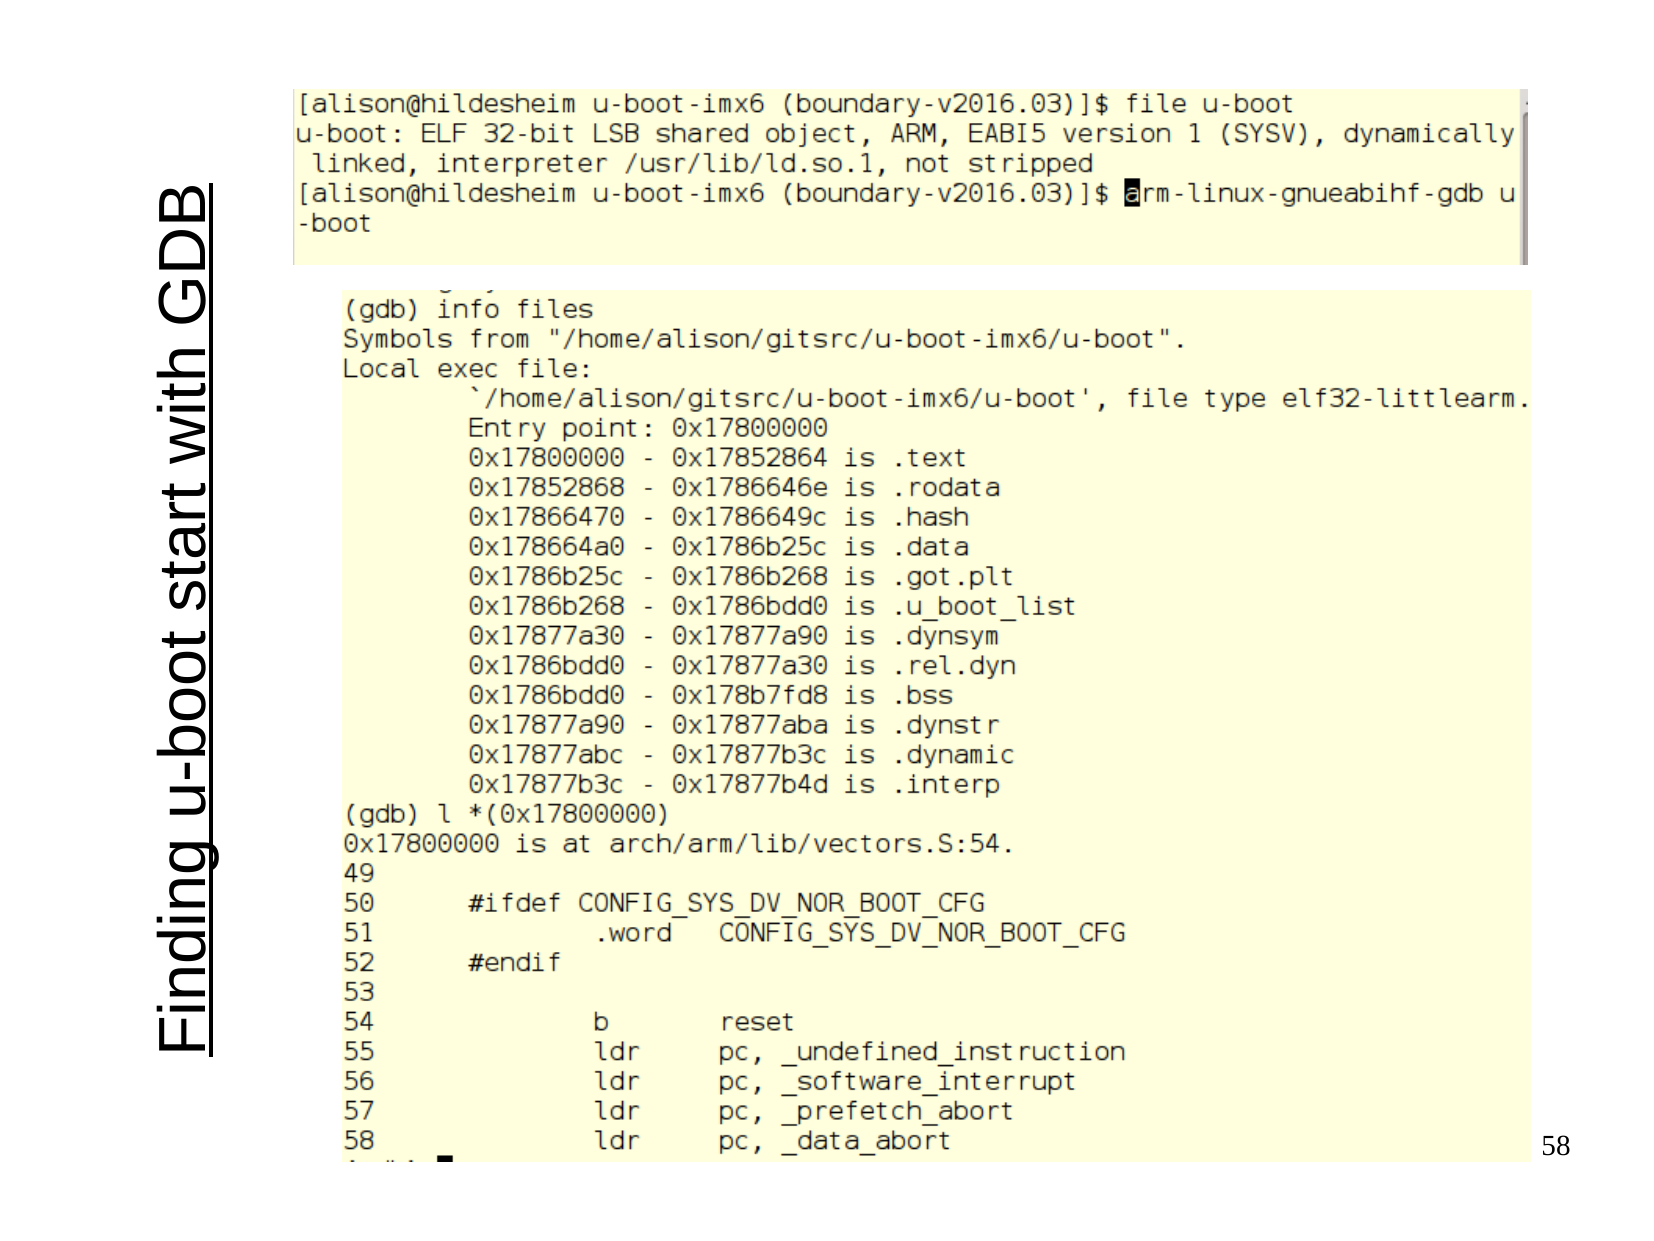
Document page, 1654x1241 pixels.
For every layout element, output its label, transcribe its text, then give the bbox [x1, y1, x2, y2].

picture [342, 290, 1531, 1162]
title Finding u-boot start with GDB [109, 181, 256, 1058]
picture [293, 89, 1528, 265]
